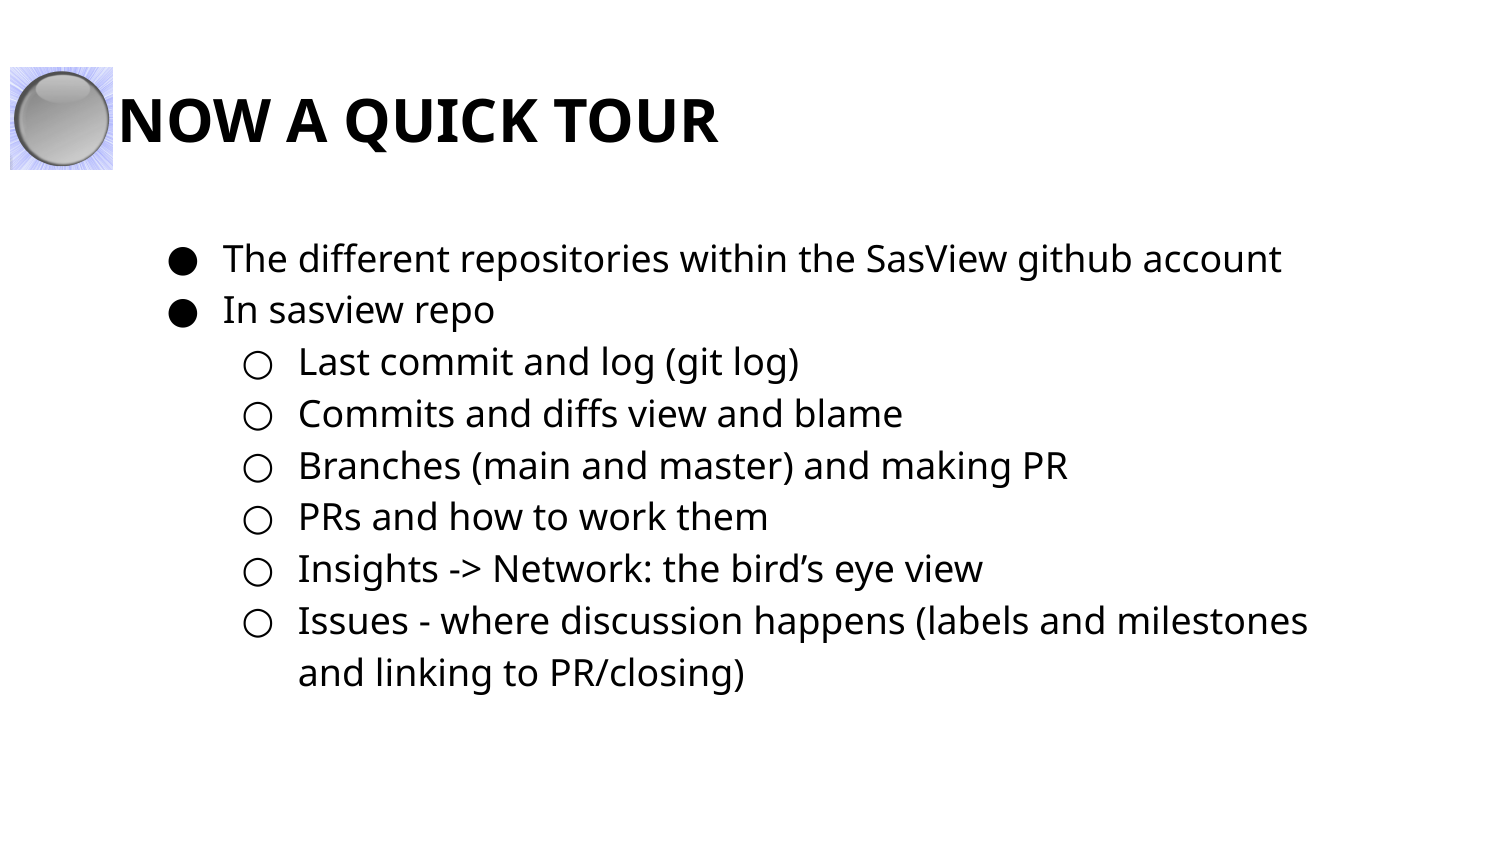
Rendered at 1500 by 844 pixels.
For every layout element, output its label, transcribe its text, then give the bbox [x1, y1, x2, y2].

title NOW A QUICK TOUR [102, 67, 1500, 170]
picture [10, 67, 102, 170]
text_box The different repositories within the SasView github account In sasview repo Last commit and log (git log) Commits and diffs view and blame Branches (main and master) and making PR PRs and how to work them Insights -> Network: the bird’s eye view Issues - where discussion happens (labels and milestones and linking to PR/closing) [132, 212, 1336, 709]
